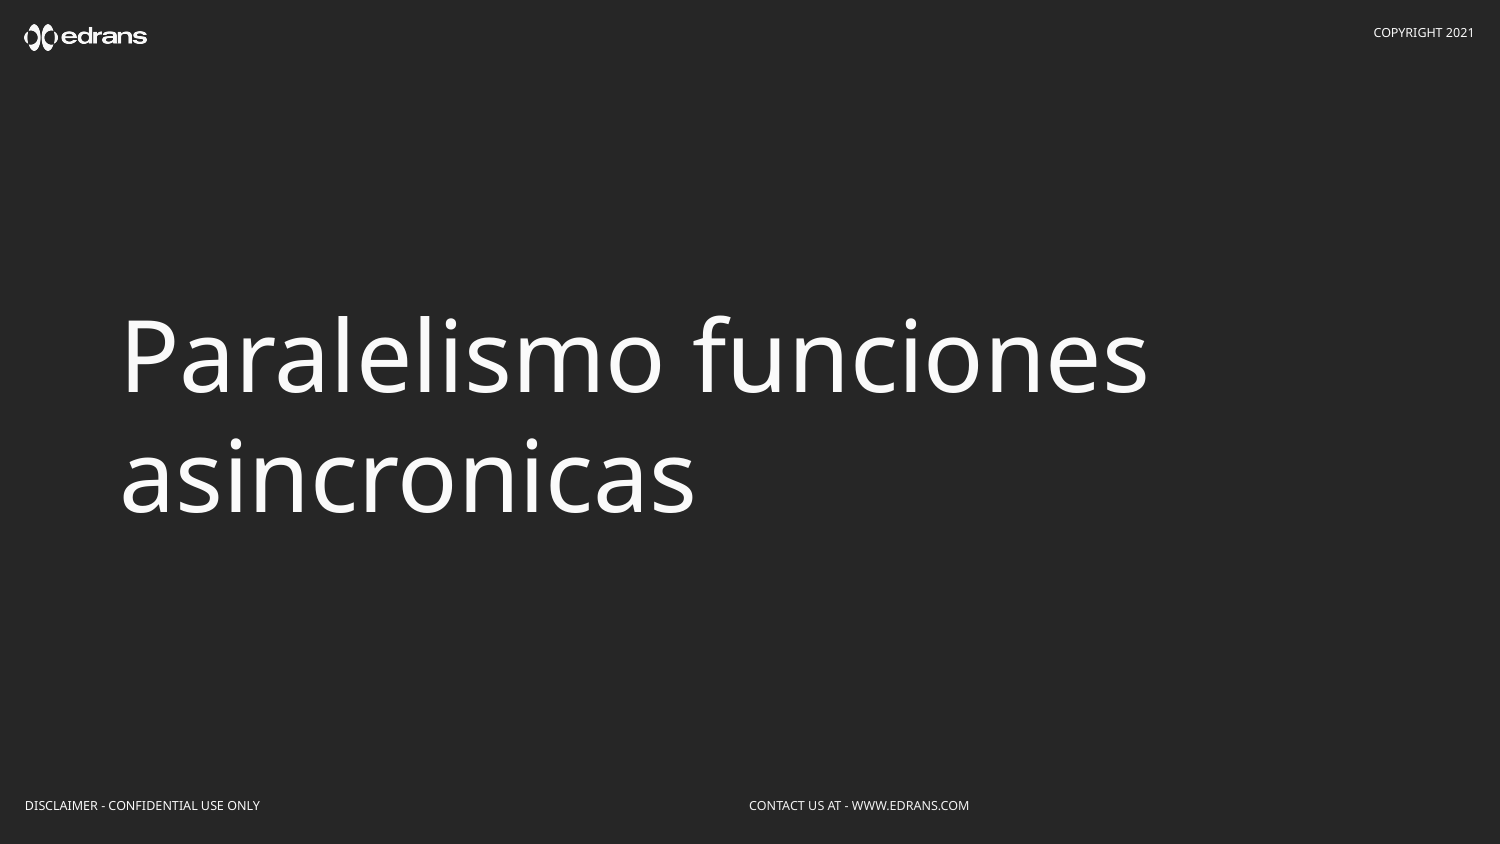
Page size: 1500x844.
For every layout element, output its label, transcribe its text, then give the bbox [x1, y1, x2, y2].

title Paralelismo funciones asincronicas [119, 206, 1377, 619]
picture [24, 24, 147, 51]
